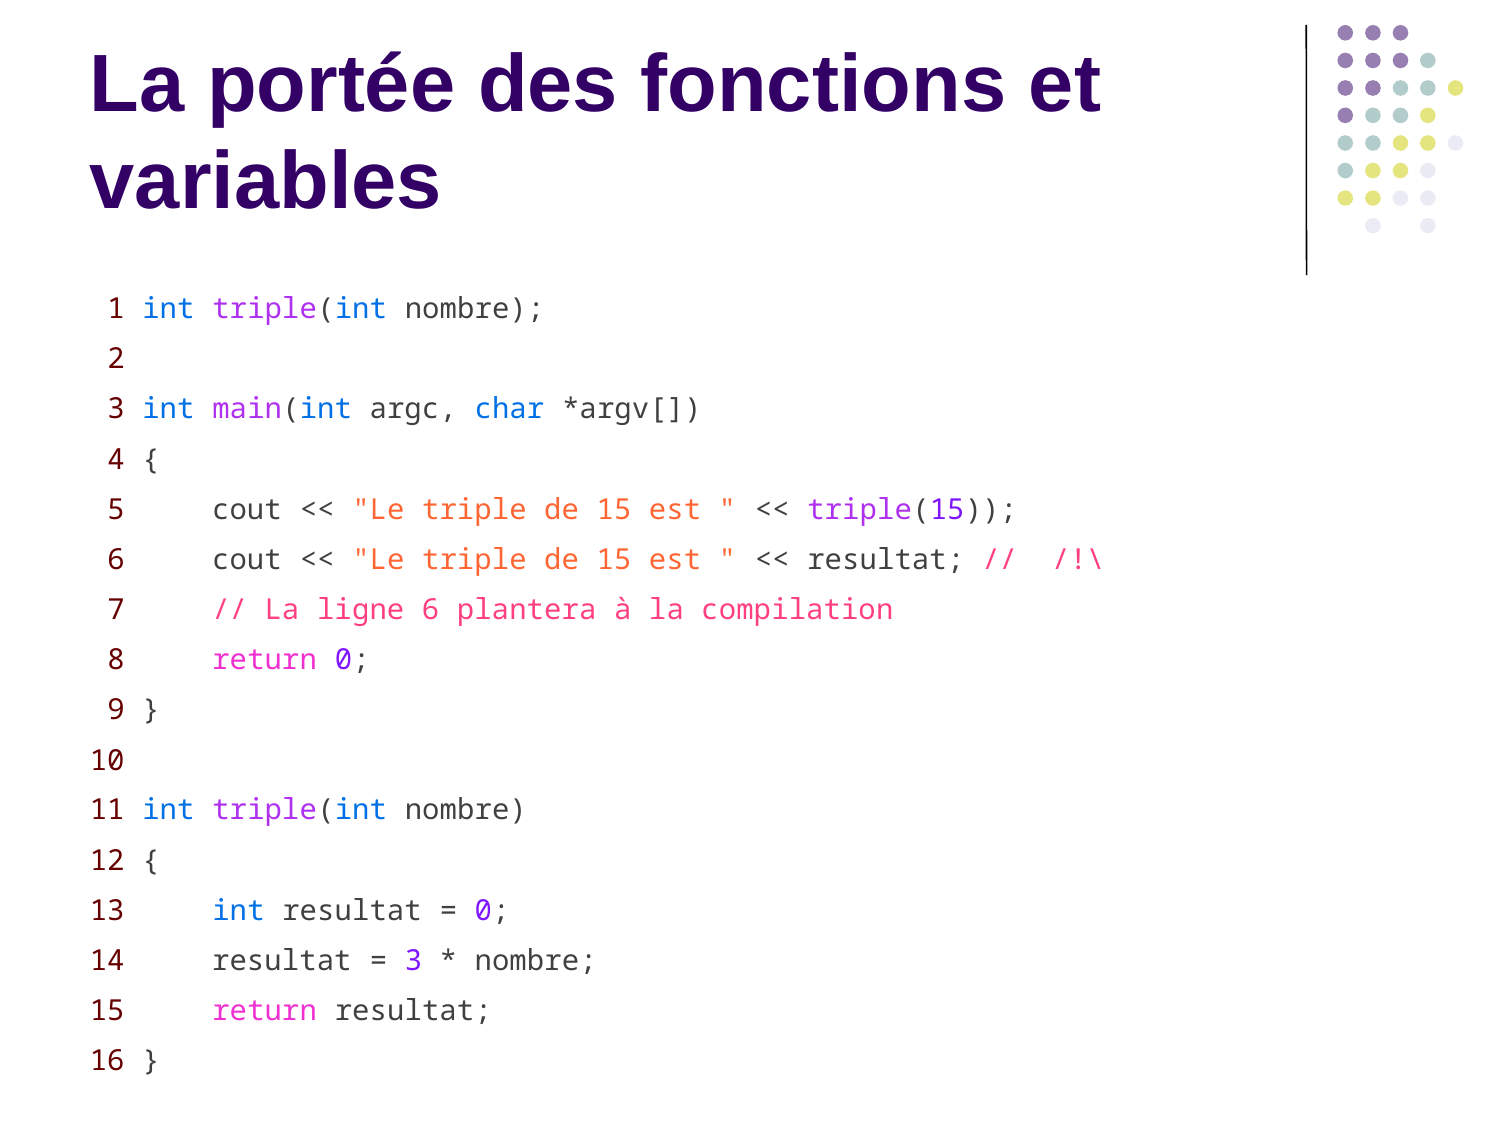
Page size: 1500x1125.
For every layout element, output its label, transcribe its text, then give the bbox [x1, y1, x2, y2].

title La portée des fonctions et variables [74, 20, 1313, 233]
list 1 int triple(int nombre); 2 3 int main(int argc, char *argv[]) 4 { 5 cout << "Le triple de 15 est " << triple(15)); 6 cout << "Le triple de 15 est " << resultat; // /!\ 7 // La ligne 6 plantera à la compilation 8 return 0; 9 } 10 11 int triple(int nombre) 12 { 13 int resultat = 0; 14 resultat = 3 * nombre; 15 return resultat; 16 } [75, 282, 1426, 1091]
